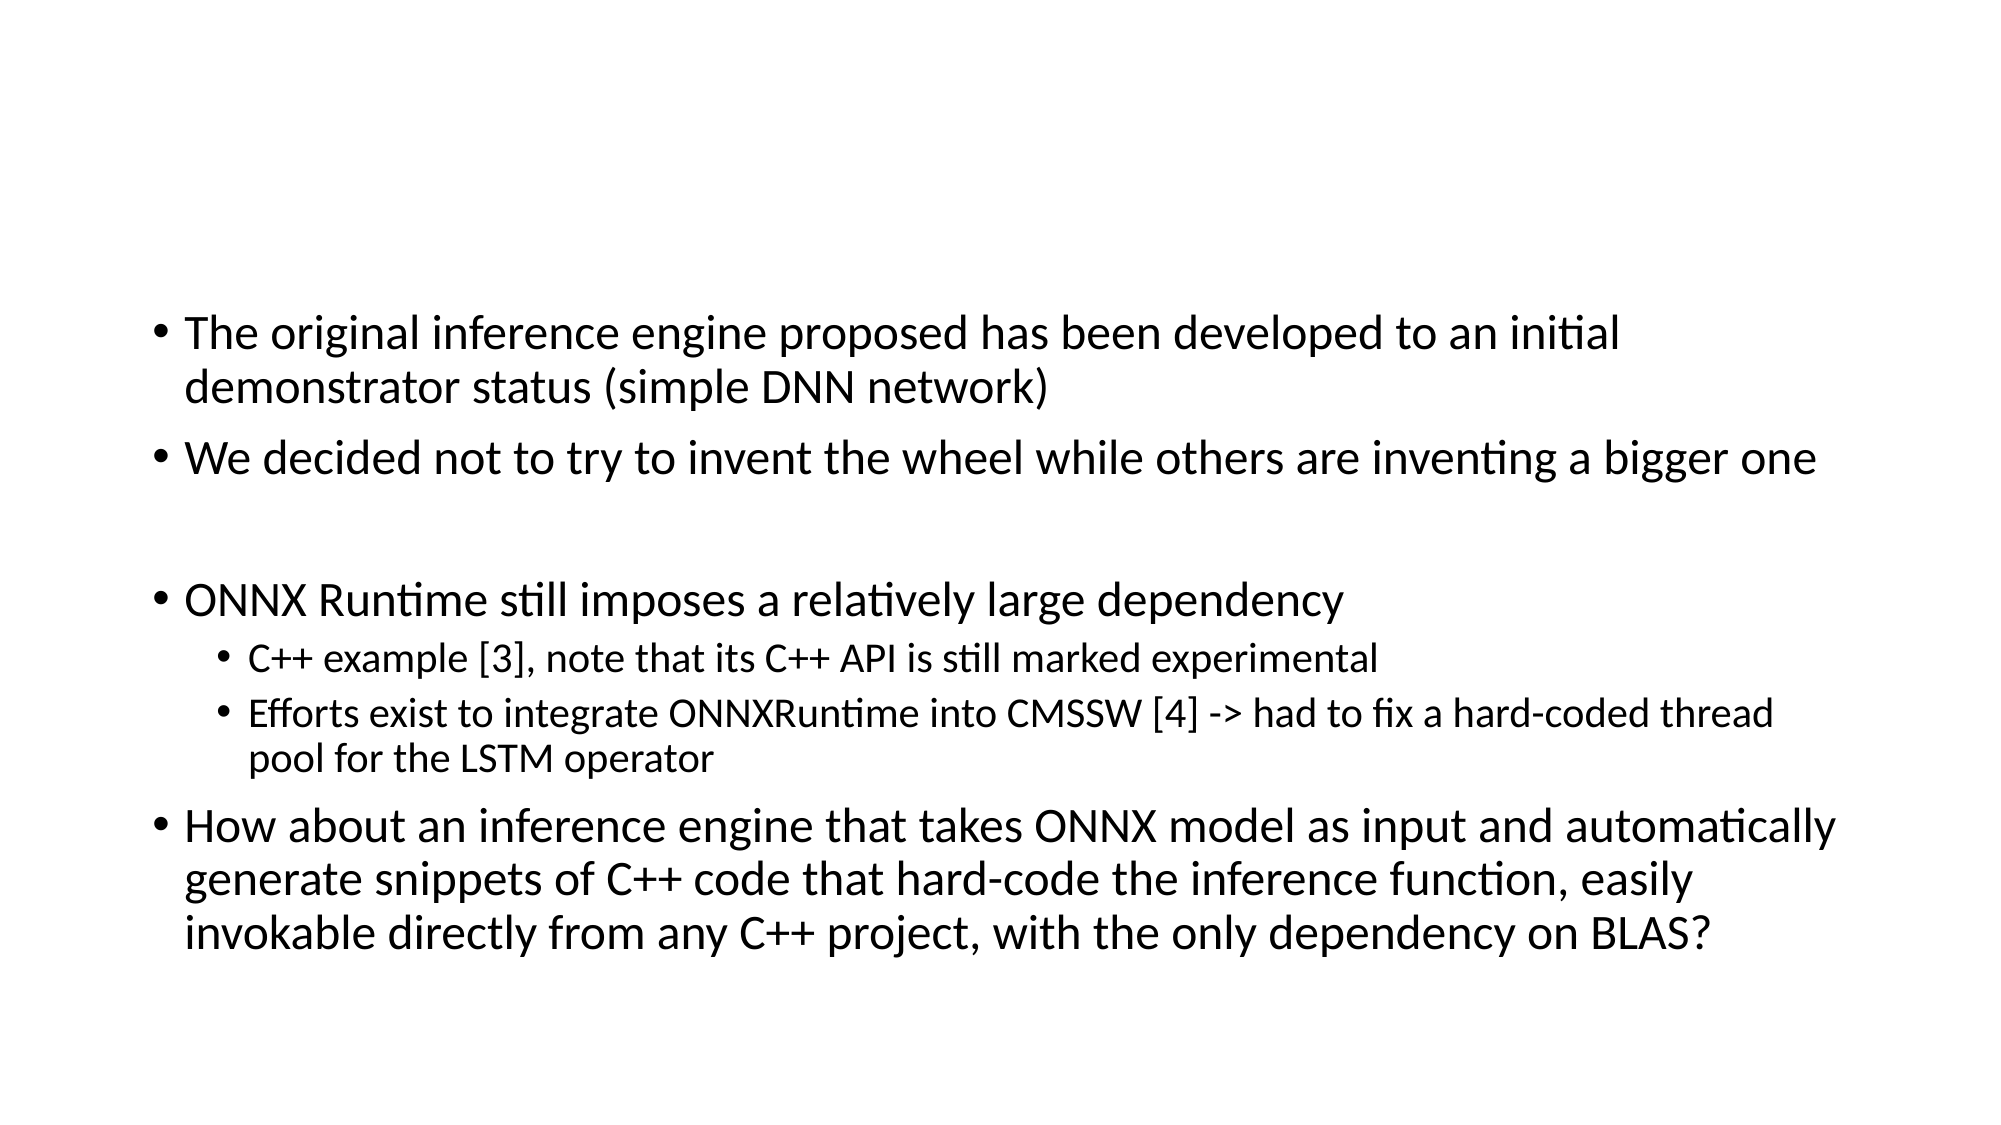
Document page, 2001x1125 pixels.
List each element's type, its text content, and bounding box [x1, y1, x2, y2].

list The original inference engine proposed has been developed to an initial demonstrator status (simple DNN network) We decided not to try to invent the wheel while others are inventing a bigger one ONNX Runtime still imposes a relatively large dependency C++ example [3], note that its C++ API is still marked experimental Efforts exist to integrate ONNXRuntime into CMSSW [4] -> had to fix a hard-coded thread pool for the LSTM operator How about an inference engine that takes ONNX model as input and automatically generate snippets of C++ code that hard-code the inference function, easily invokable directly from any C++ project, with the only dependency on BLAS? [137, 299, 1863, 1065]
